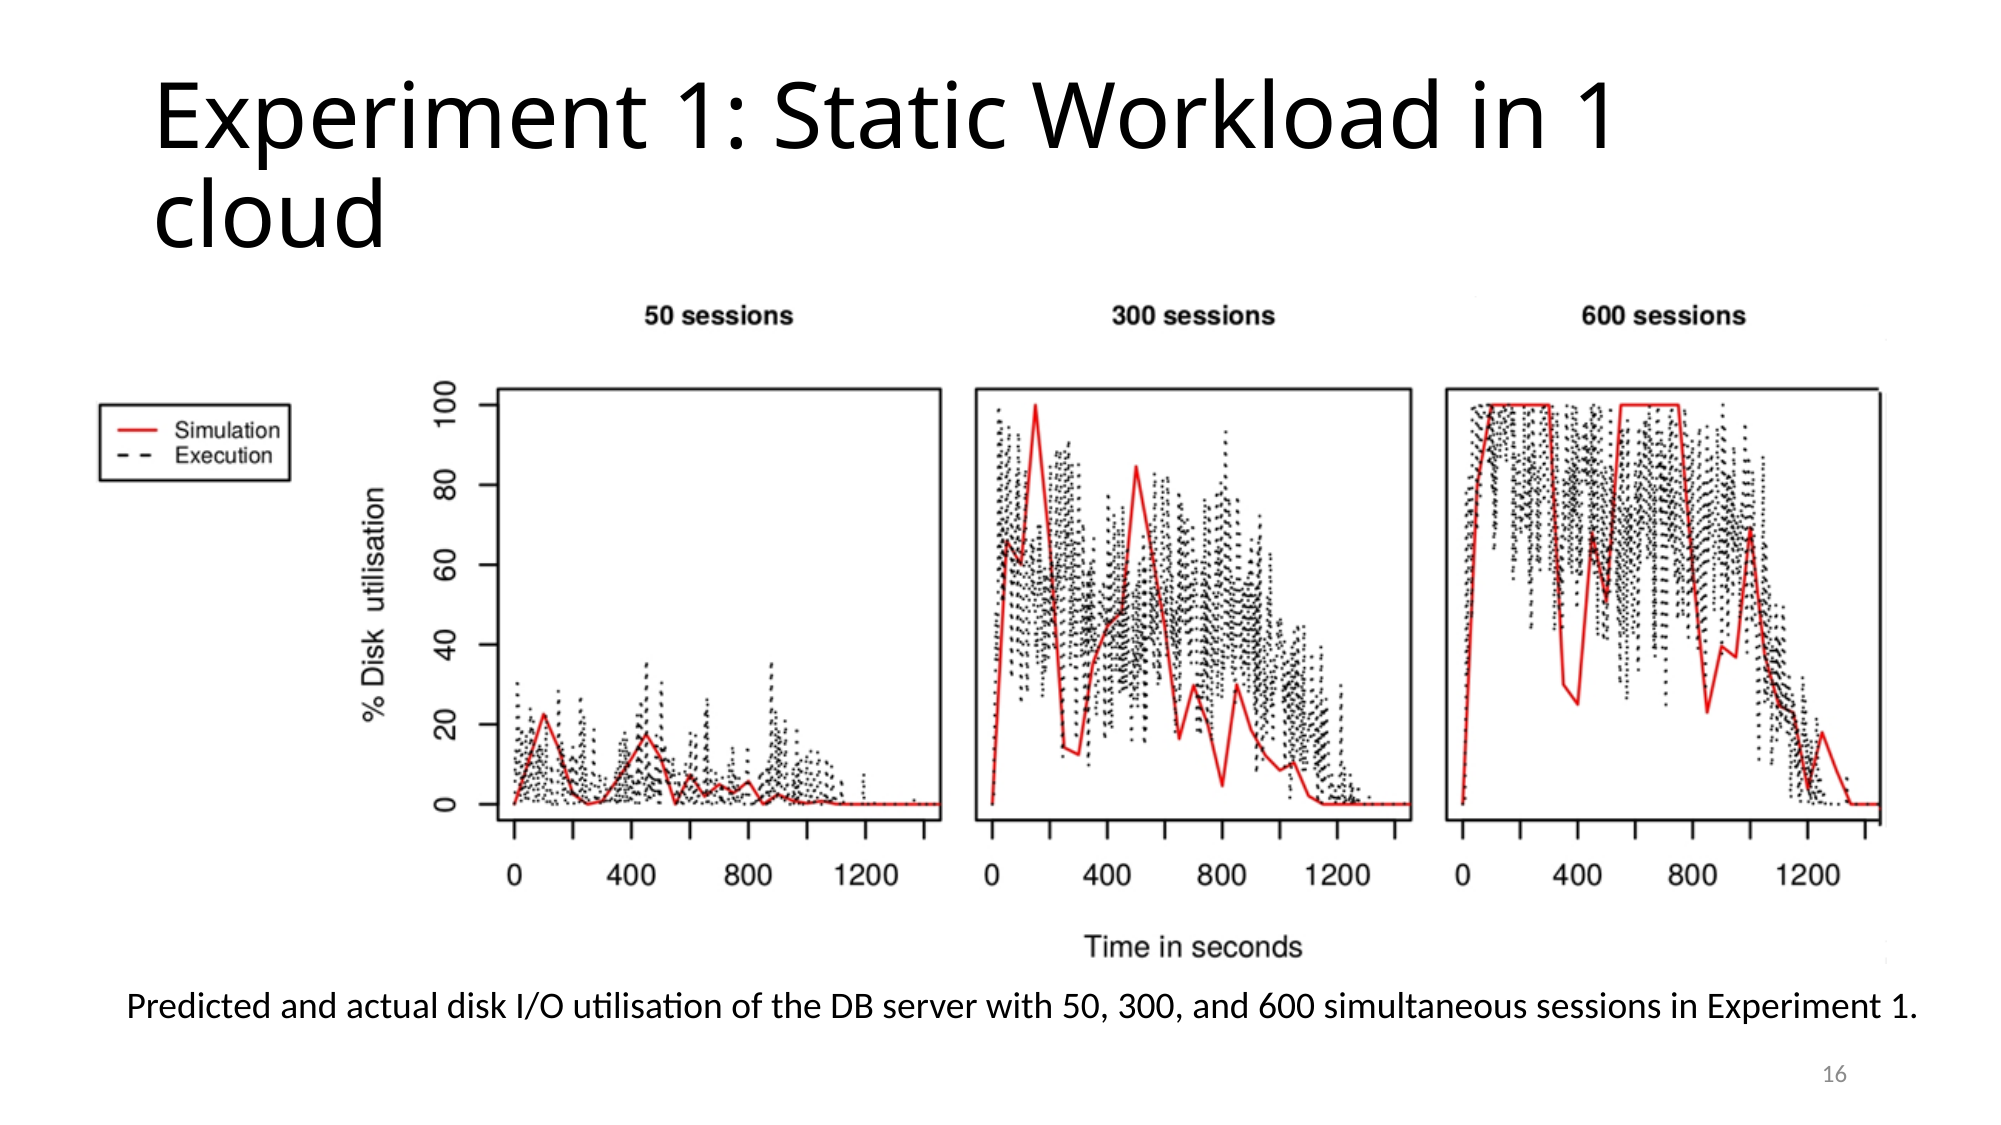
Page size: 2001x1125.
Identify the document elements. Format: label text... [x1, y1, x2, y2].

slide_number <number> [1412, 1042, 1863, 1103]
title Experiment 1: Static Workload in 1 cloud [137, 59, 1863, 278]
text_box Predicted and actual disk I/O utilisation of the DB server with 50, 300, and 600 simultaneous sessions in Experiment 1. [111, 974, 1936, 1034]
picture [93, 296, 1887, 964]
